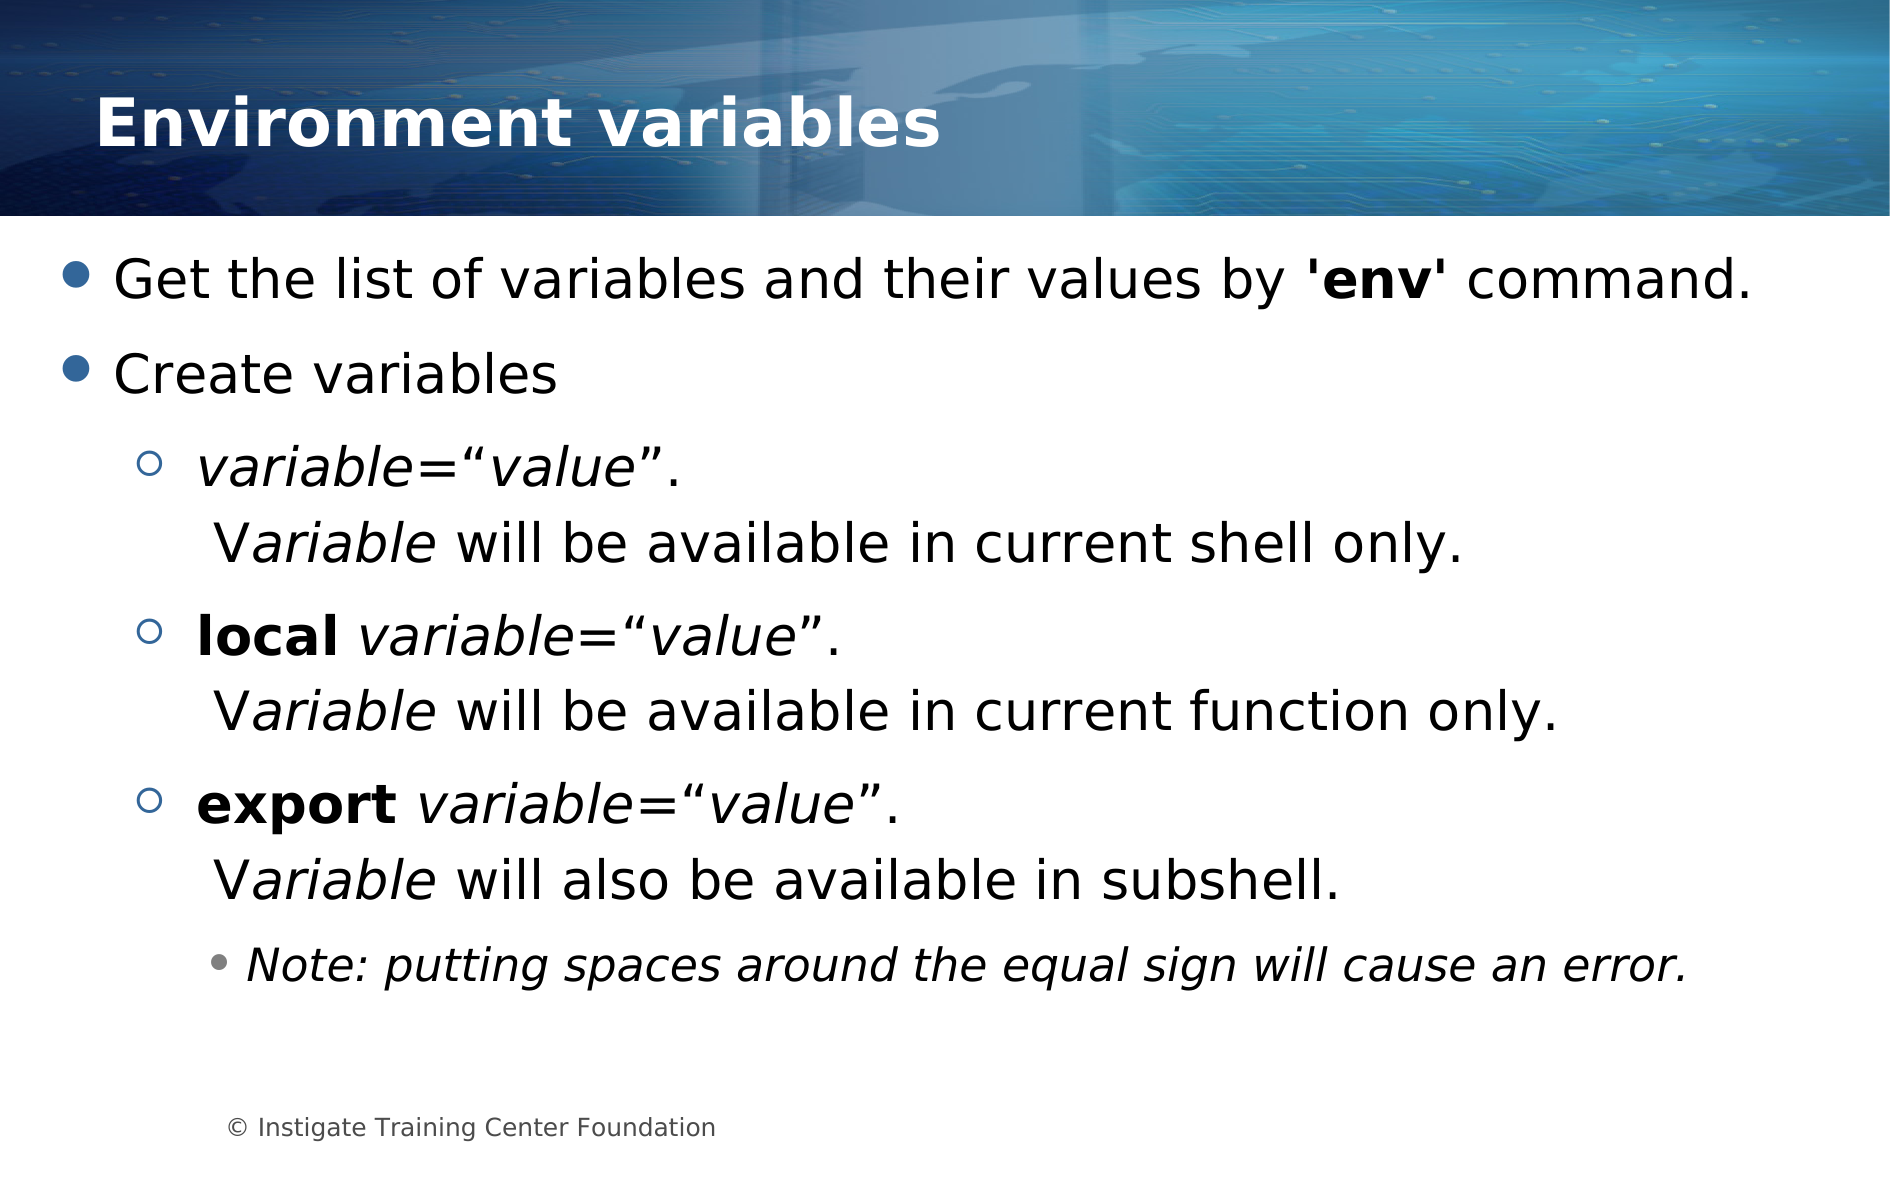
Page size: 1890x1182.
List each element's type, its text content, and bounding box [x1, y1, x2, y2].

title Environment variables [94, 54, 1793, 210]
list Get the list of variables and their values by 'env' command. Create variables variable=“value”. Variable will be available in current shell only. local variable=“value”. Variable will be available in current function only. export variable=“value”. Variable will also be available in subshell. Note: putting spaces around the equal sign will cause an error. [59, 236, 1831, 1001]
picture [0, 0, 1890, 216]
